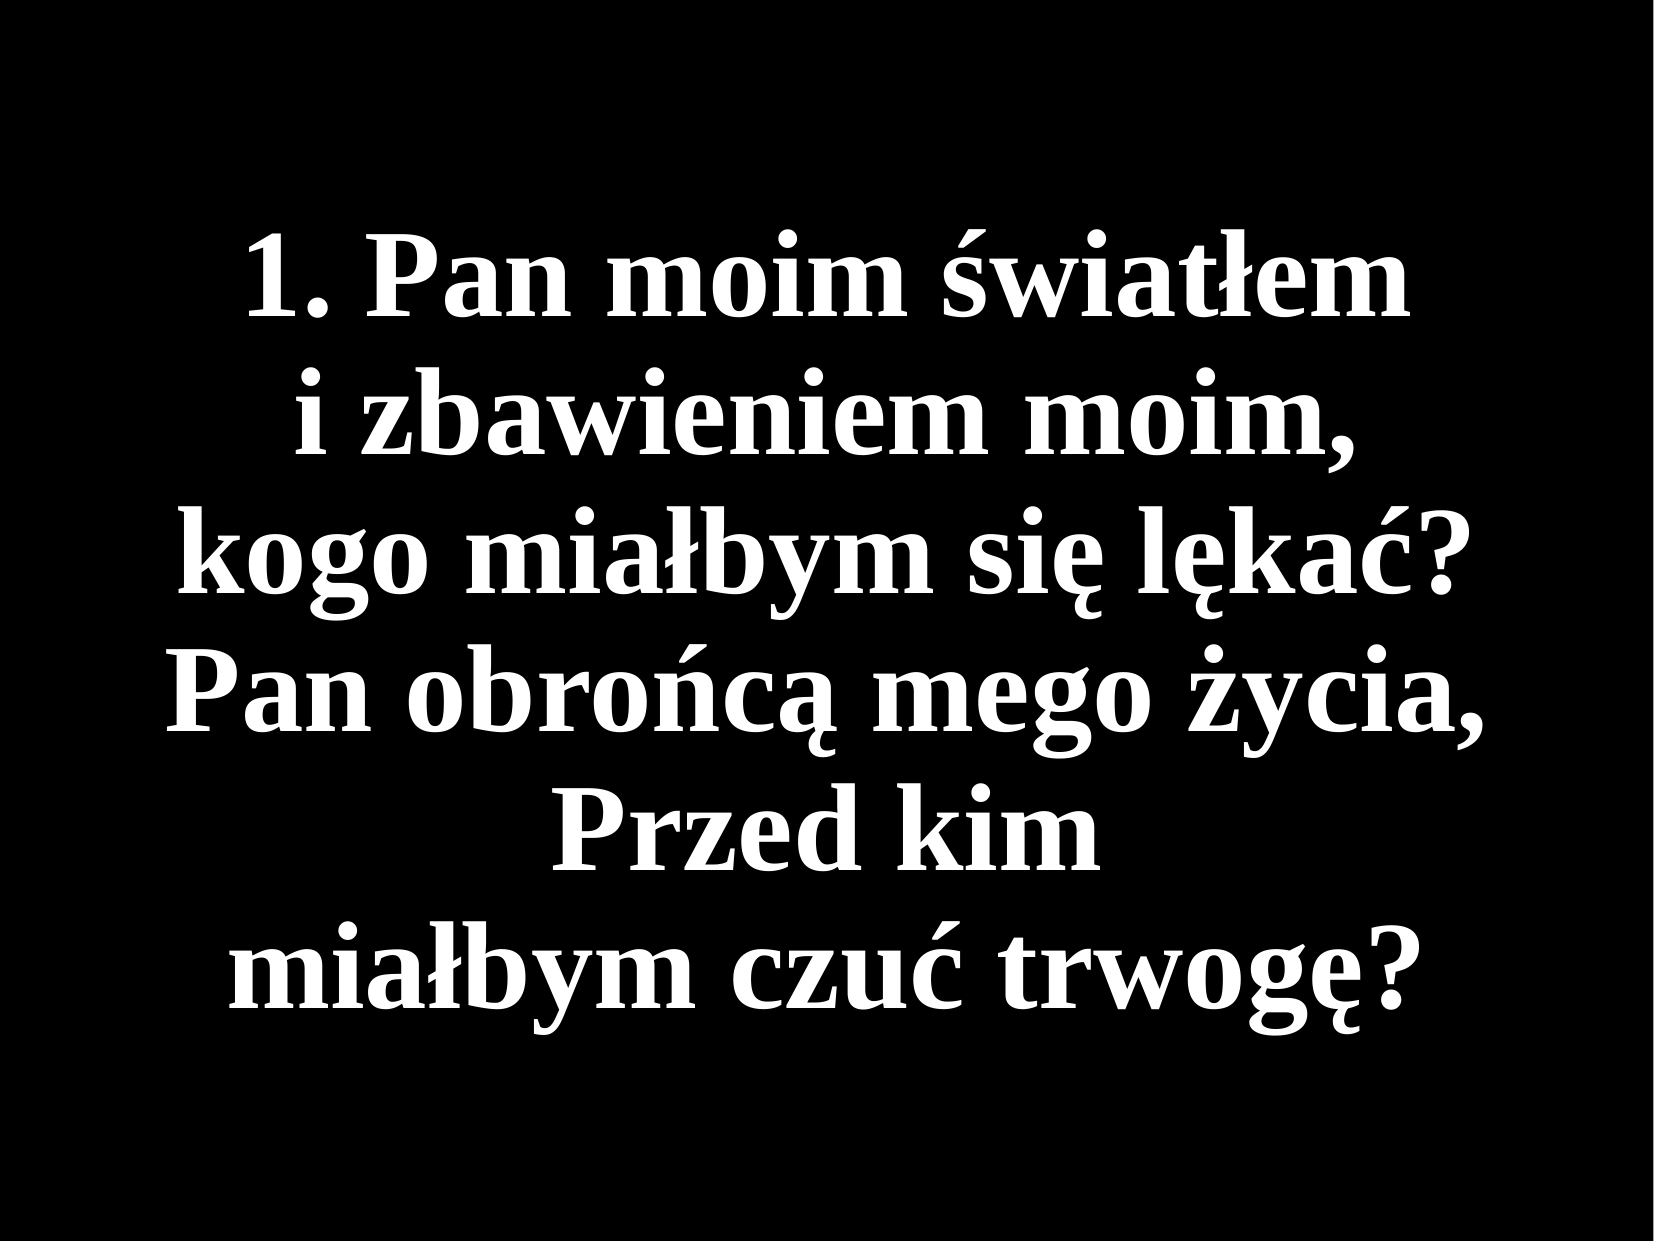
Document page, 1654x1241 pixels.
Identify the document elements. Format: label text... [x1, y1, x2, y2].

title 1. Pan moim światłem i zbawieniem moim, kogo miałbym się lękać? Pan obrońcą mego życia, Przed kim miałbym czuć trwogę? [0, 0, 1654, 1241]
